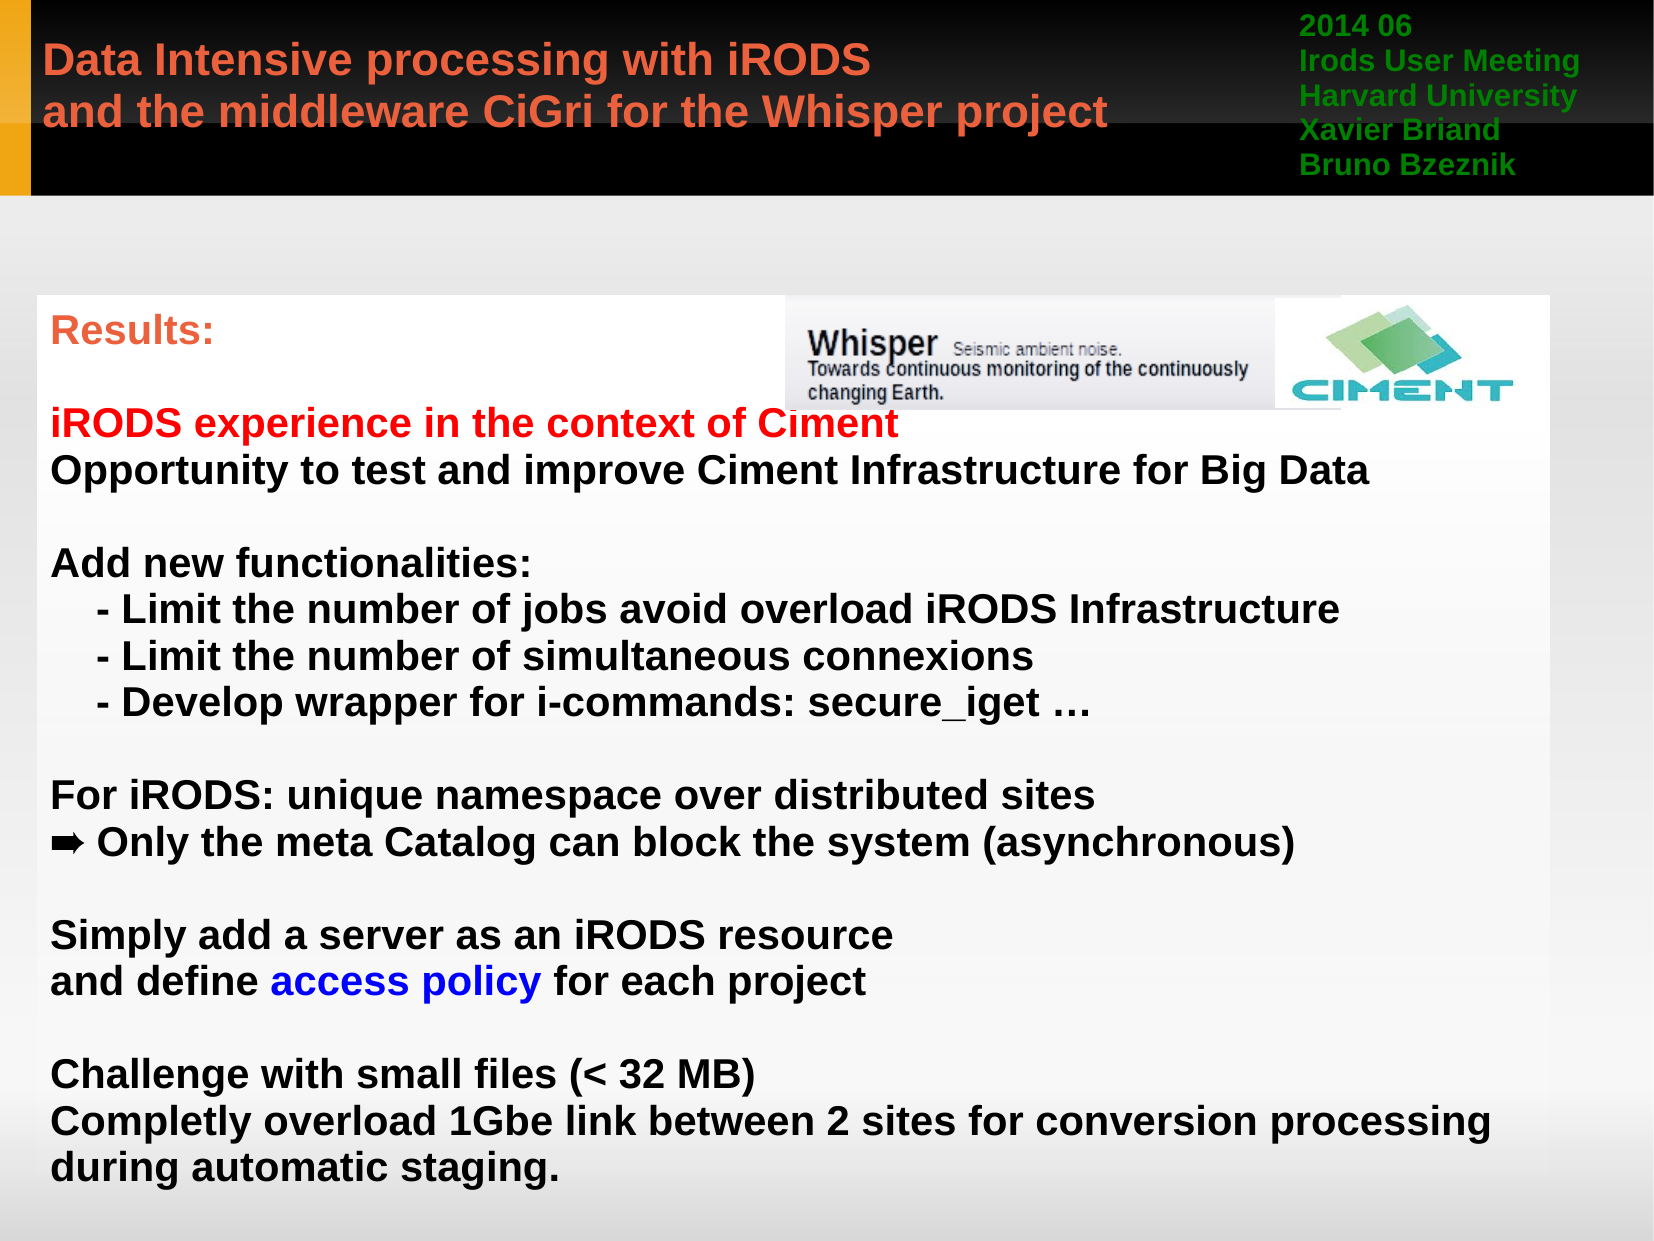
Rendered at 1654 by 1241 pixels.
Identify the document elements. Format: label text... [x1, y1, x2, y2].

picture [0, 0, 1654, 1241]
picture [52, 49, 67, 59]
picture [749, 49, 763, 58]
picture [420, 55, 430, 59]
picture [336, 54, 345, 59]
picture [781, 48, 799, 59]
title 2014 06 Irods User Meeting Harvard University Xavier Briand Bruno Bzeznik [1299, 41, 1654, 219]
picture [818, 49, 833, 59]
title Data Intensive processing with iRODS and the middleware CiGri for the Whisper project [29, 59, 1365, 266]
picture [473, 54, 482, 59]
list Results: iRODS experience in the context of Ciment Opportunity to test and improve Ciment Infrastructure for Big Data Add new functionalities: - Limit the number of jobs avoid overload iRODS Infrastructure - Limit the number of simultaneous connexions - Develop wrapper for i-commands: secure_iget … For iRODS: unique namespace over distributed sites à Only the meta Catalog can block the system (asynchronous) Simply add a server as an iRODS resource and define access policy for each project Challenge with small files (< 32 MB) Completly overload 1Gbe link between 2 sites for conversion processing during automatic staging. [37, 295, 1550, 1207]
picture [219, 54, 228, 59]
